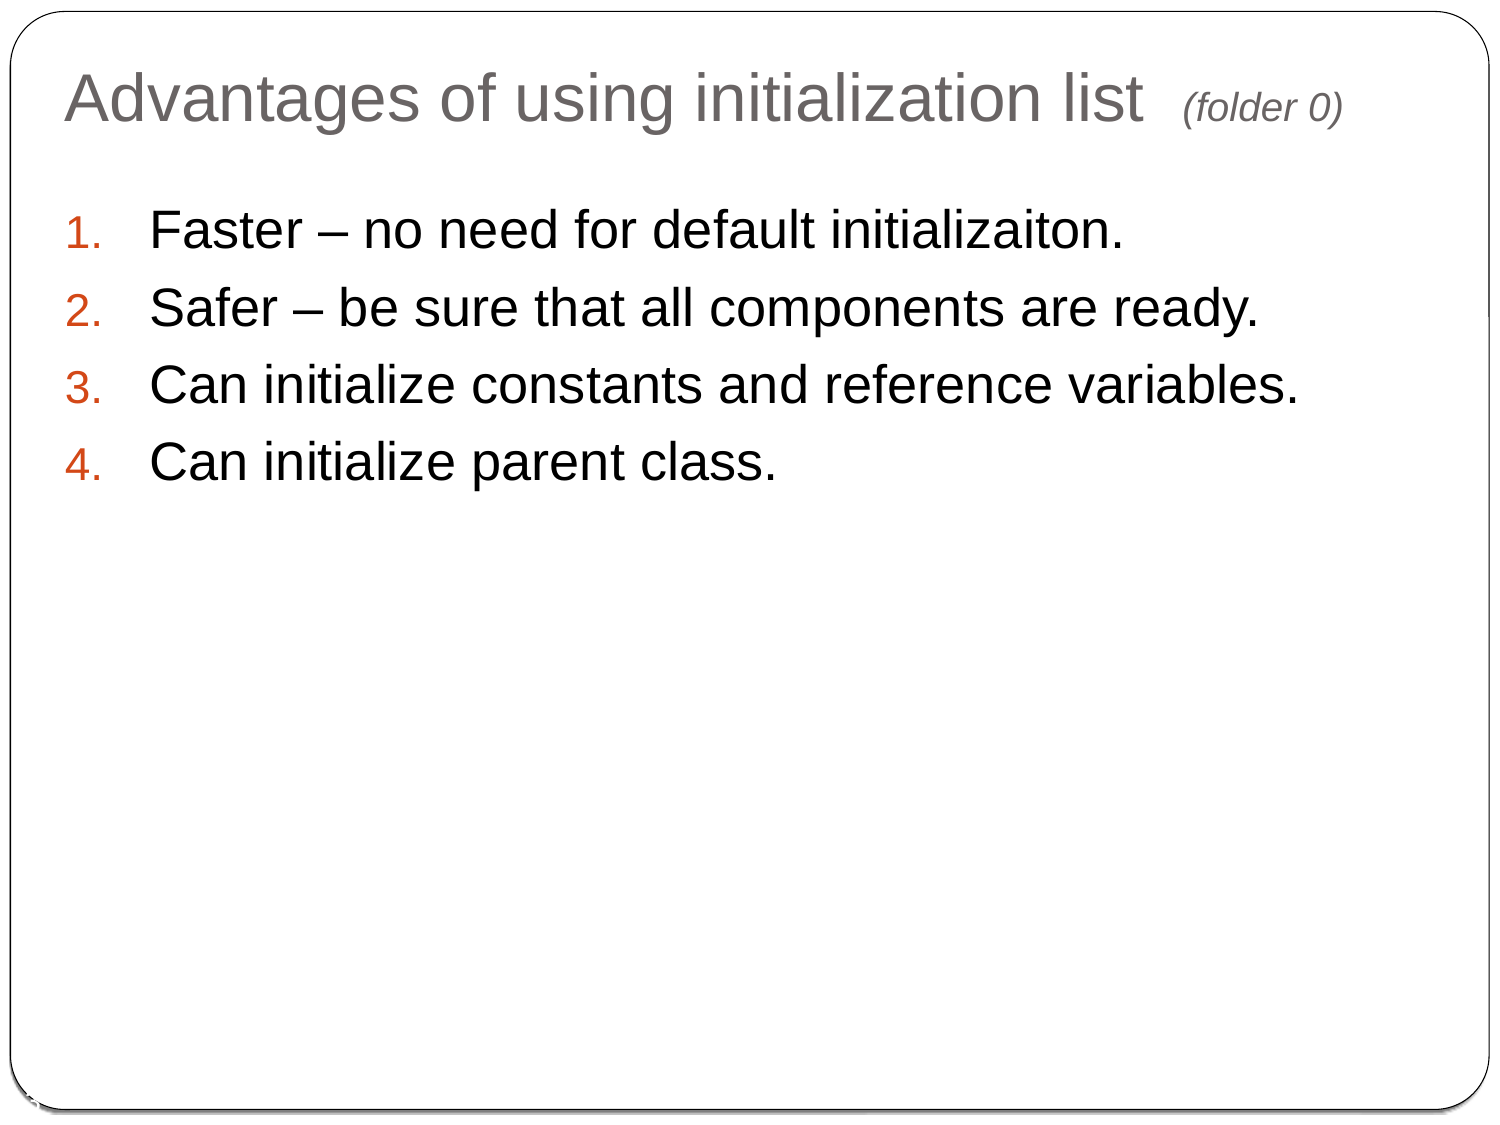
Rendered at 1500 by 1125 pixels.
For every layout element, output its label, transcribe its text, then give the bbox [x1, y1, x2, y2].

title Advantages of using initialization list (folder 0) [50, 45, 1450, 150]
slide_number <number> [0, 1074, 50, 1125]
list Faster – no need for default initializaiton. Safer – be sure that all components are ready. Can initialize constants and reference variables. Can initialize parent class. [50, 187, 1450, 646]
